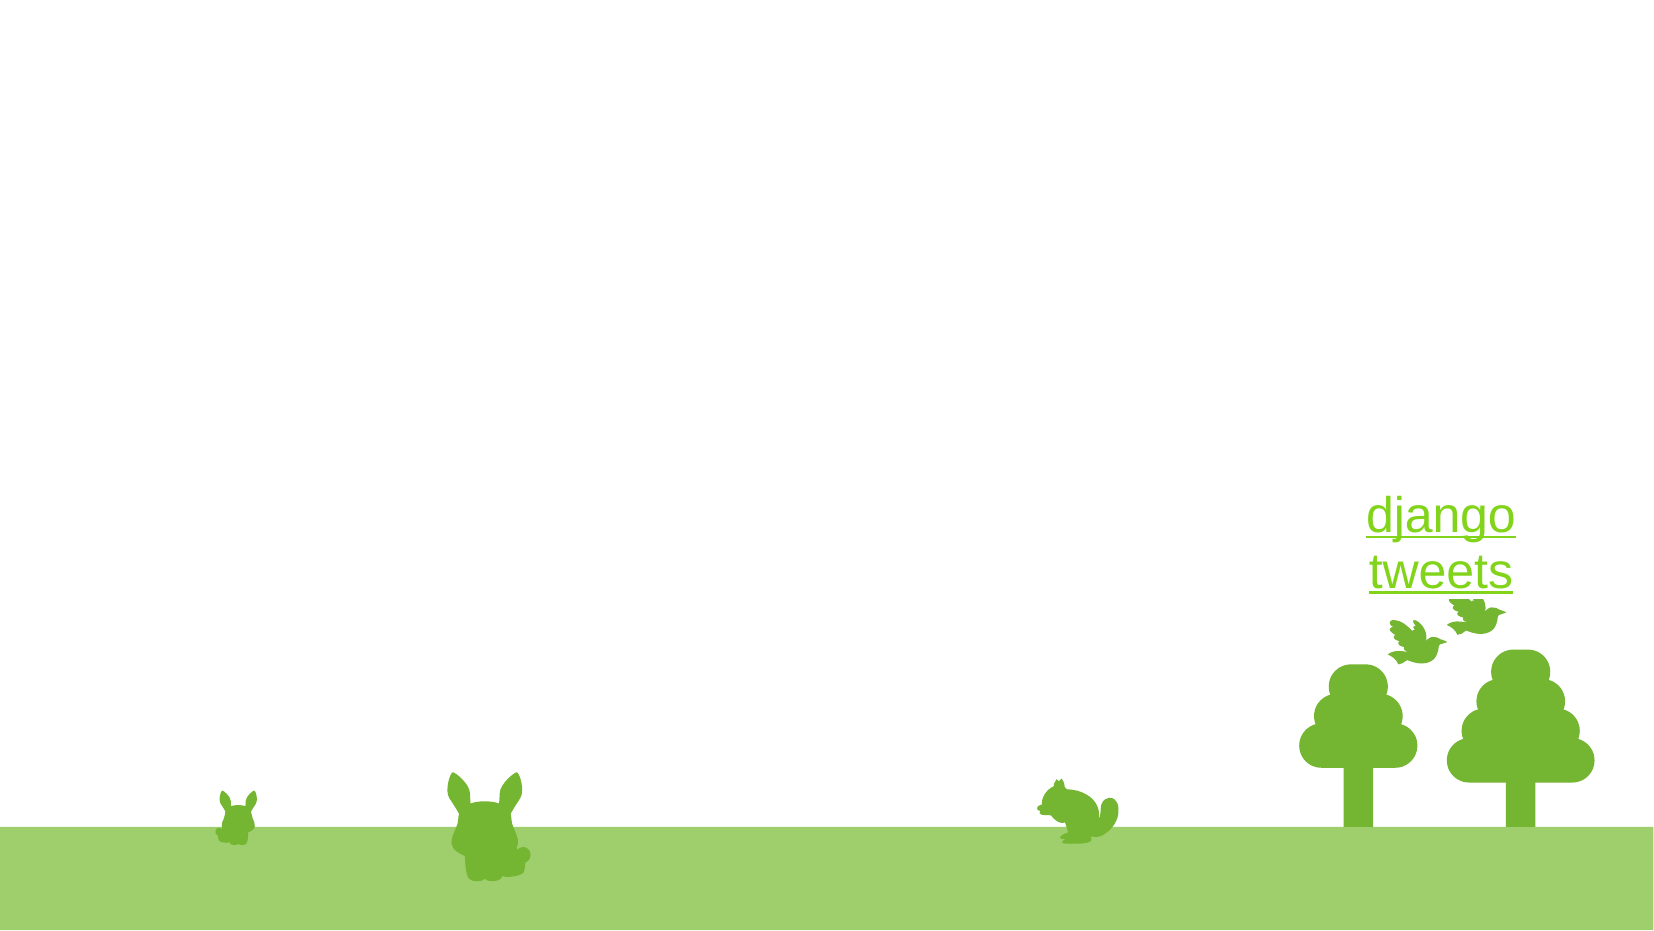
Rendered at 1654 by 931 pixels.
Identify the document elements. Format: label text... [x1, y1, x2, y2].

subtitle django tweets [810, 487, 1654, 600]
